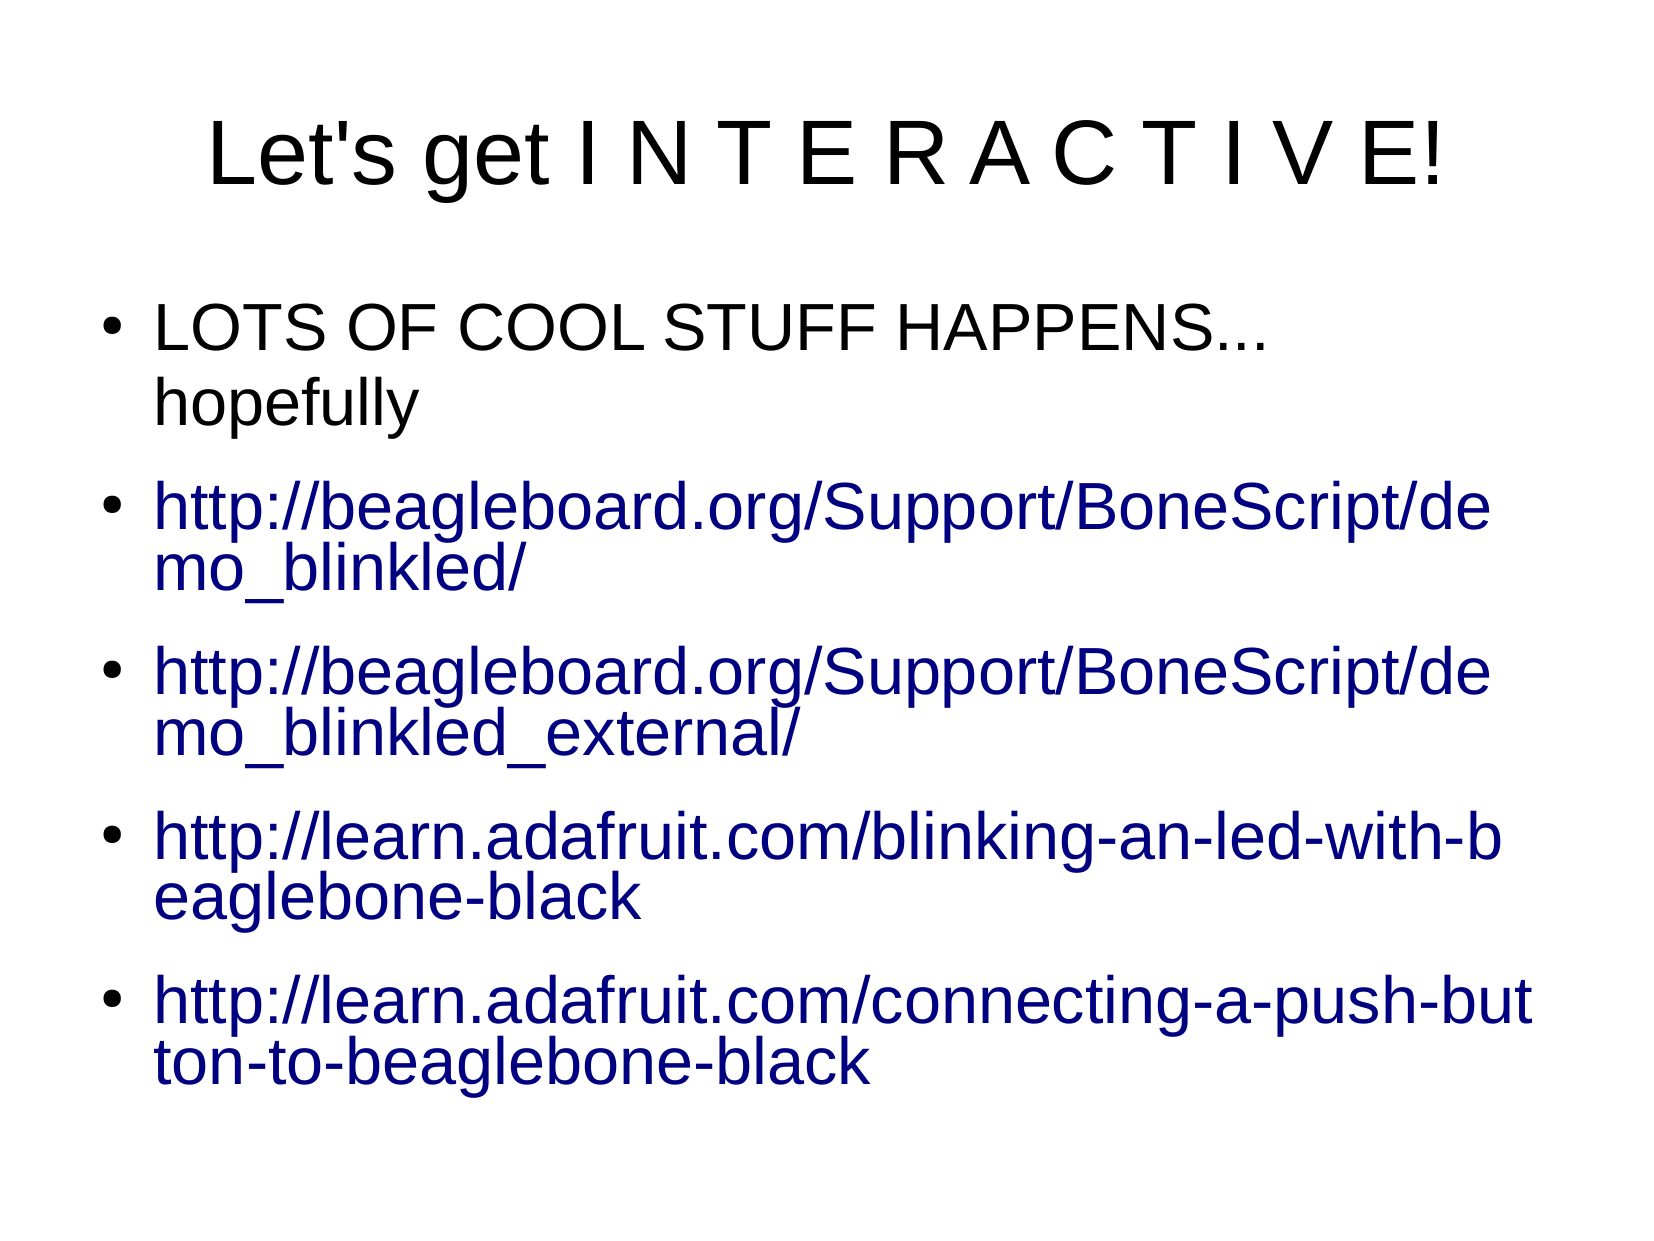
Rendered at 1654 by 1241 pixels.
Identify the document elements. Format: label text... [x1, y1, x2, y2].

list LOTS OF COOL STUFF HAPPENS... hopefully http://beagleboard.org/Support/BoneScript/demo_blinkled/ http://beagleboard.org/Support/BoneScript/demo_blinkled_external/ http://learn.adafruit.com/blinking-an-led-with-beaglebone-black http://learn.adafruit.com/connecting-a-push-button-to-beaglebone-black [82, 290, 1538, 1010]
title Let's get I N T E R A C T I V E! [82, 49, 1571, 257]
